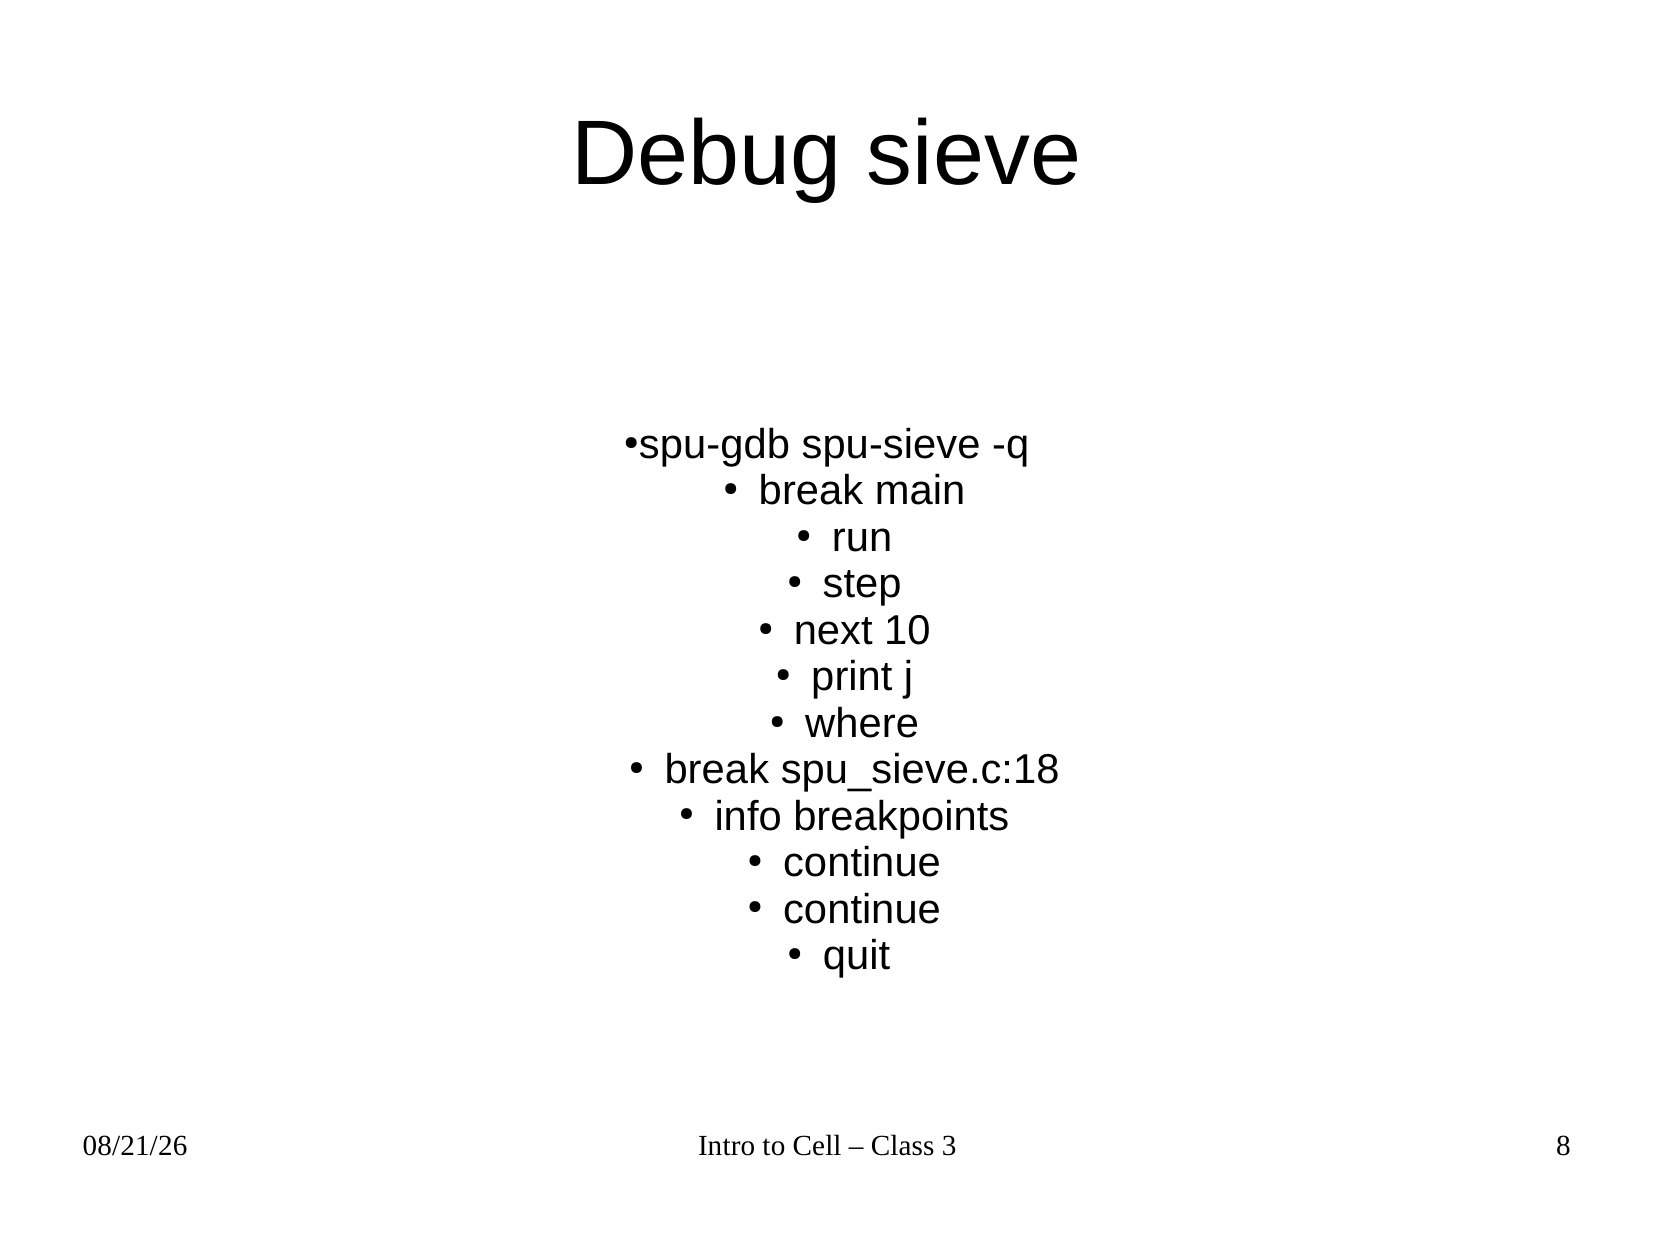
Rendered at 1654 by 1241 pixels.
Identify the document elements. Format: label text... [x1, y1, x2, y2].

title Debug sieve [82, 49, 1571, 257]
text_box spu-gdb spu-sieve -q break main run step next 10 print j where break spu_sieve.c:18 info breakpoints continue continue quit [82, 290, 1571, 1109]
